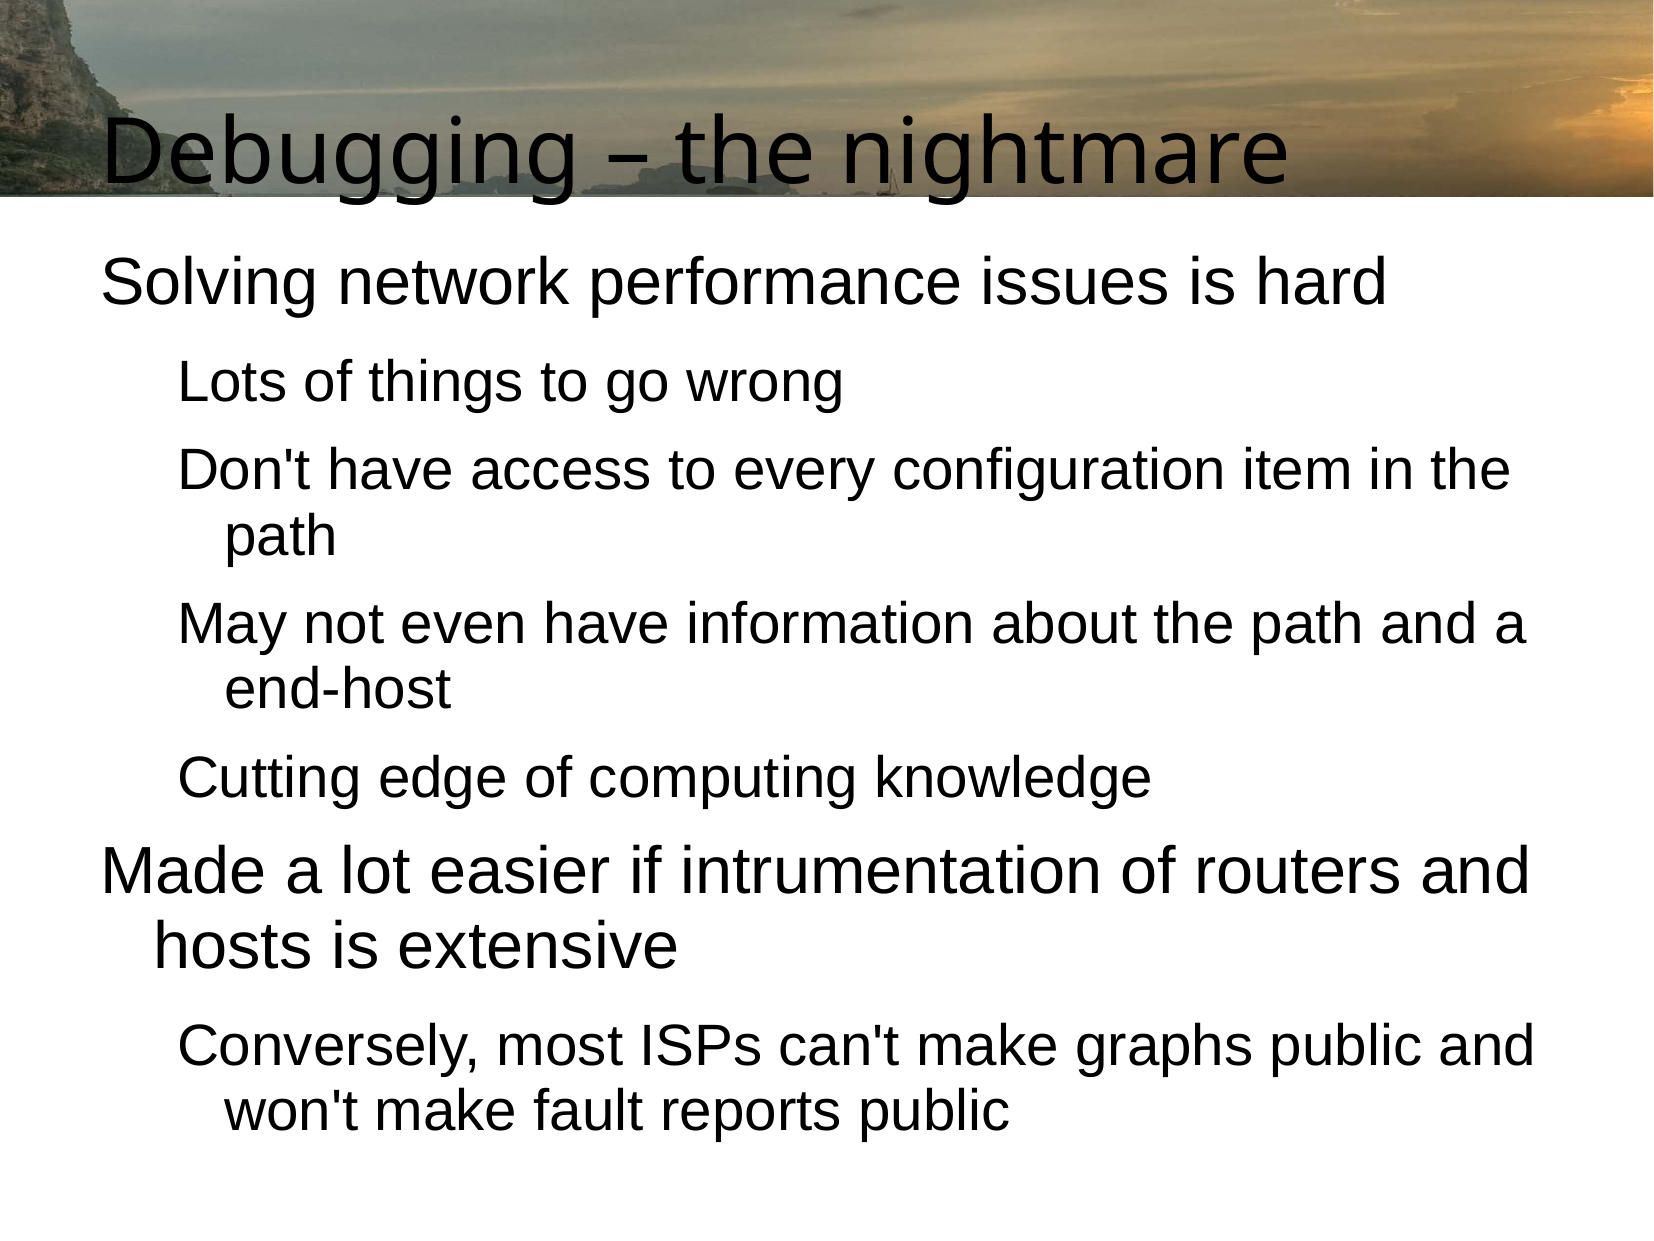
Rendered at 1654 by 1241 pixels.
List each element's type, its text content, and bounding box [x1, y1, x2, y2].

list Solving network performance issues is hard Lots of things to go wrong Don't have access to every configuration item in the path May not even have information about the path and a end-host Cutting edge of computing knowledge Made a lot easier if intrumentation of routers and hosts is extensive Conversely, most ISPs can't make graphs public and won't make fault reports public [82, 244, 1571, 1225]
title Debugging – the nightmare [100, 92, 1571, 203]
picture [0, 0, 1654, 197]
